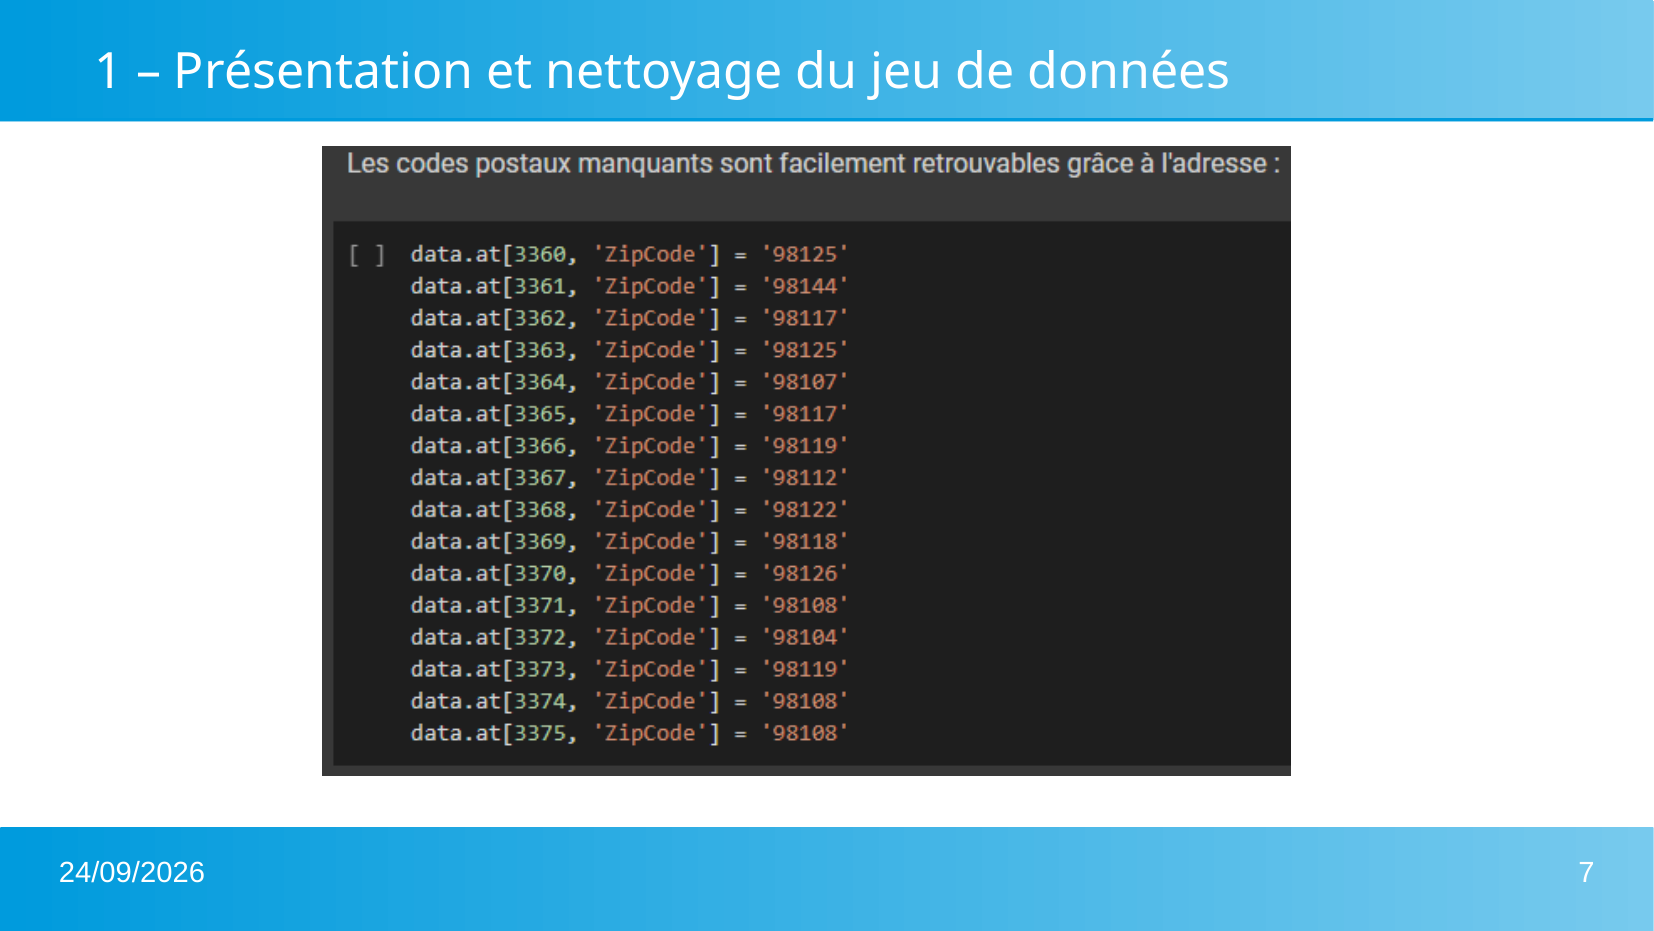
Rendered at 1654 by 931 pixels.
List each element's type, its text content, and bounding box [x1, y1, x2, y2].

picture [322, 146, 1291, 776]
title 1 – Présentation et nettoyage du jeu de données [59, 29, 1595, 108]
